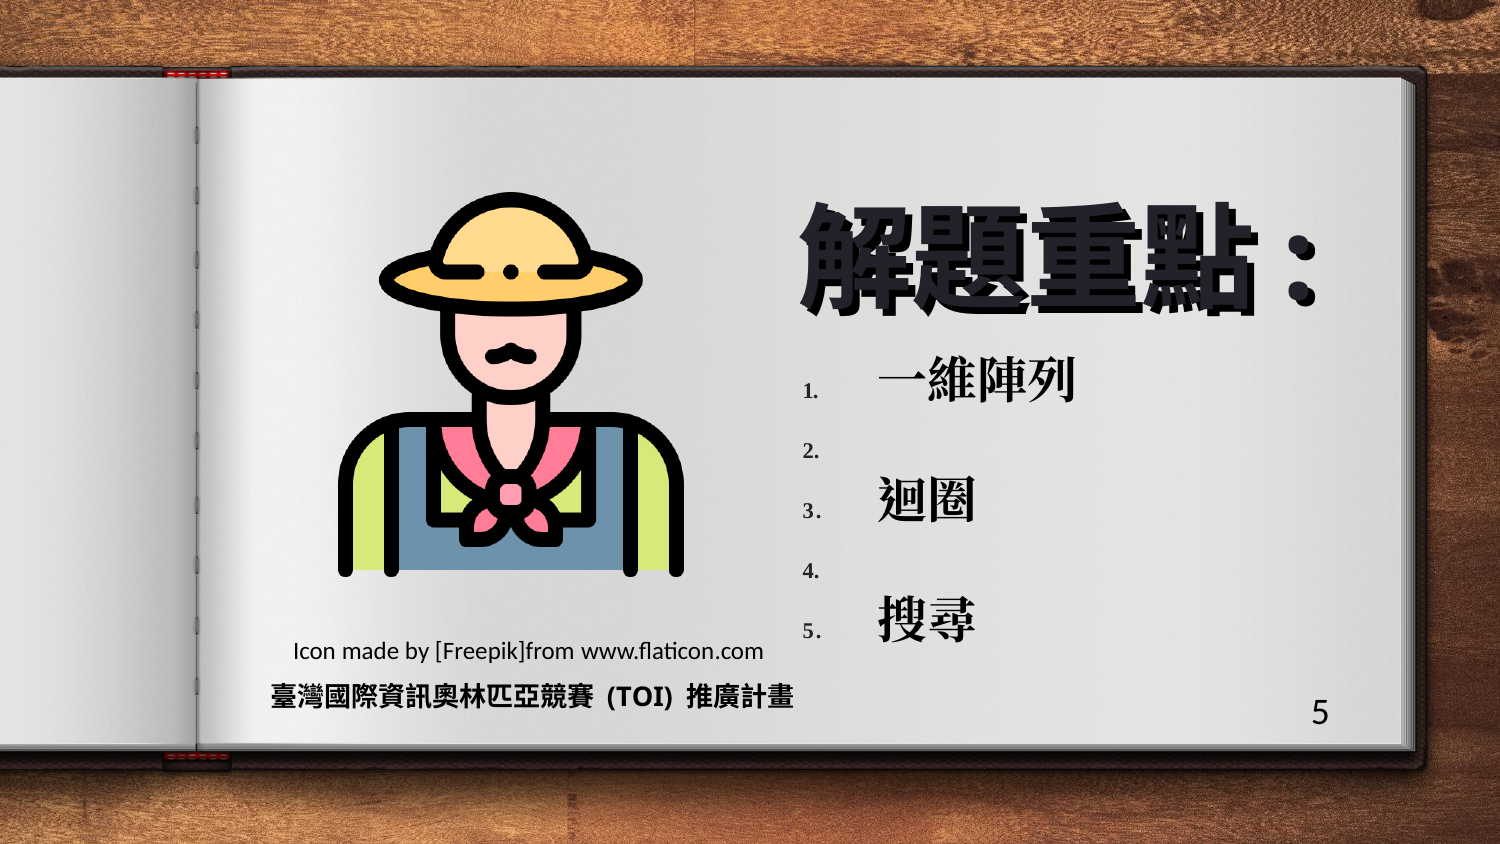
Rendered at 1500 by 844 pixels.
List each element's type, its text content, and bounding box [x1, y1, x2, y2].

picture [318, 192, 703, 577]
text_box Icon made by [Freepik]from www.flaticon.com [278, 627, 802, 672]
subtitle 一維陣列 迴圈 搜尋 [787, 333, 1341, 656]
title 解題重點: [782, 146, 1313, 338]
text_box [1295, 672, 1386, 737]
